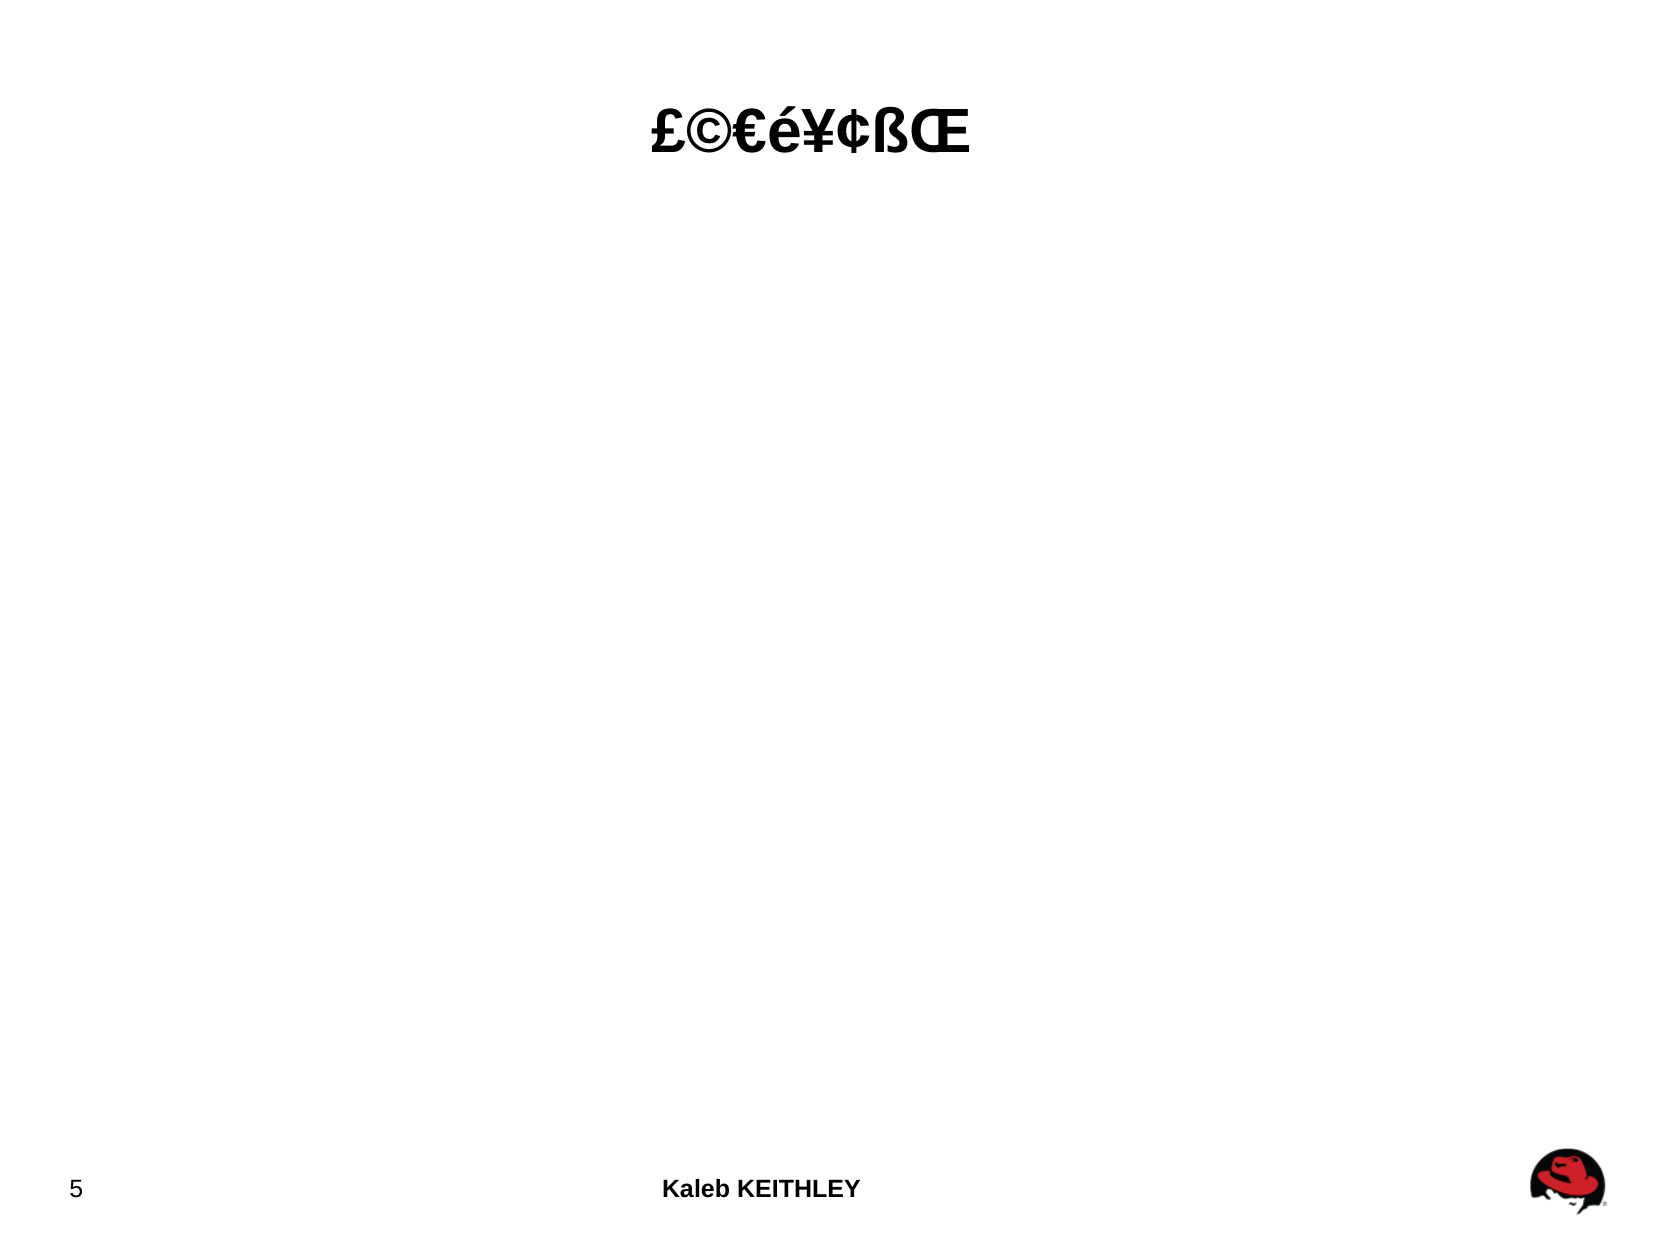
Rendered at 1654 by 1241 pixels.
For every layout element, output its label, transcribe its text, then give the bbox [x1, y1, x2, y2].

picture [1529, 1146, 1613, 1224]
title £©€é¥¢ßŒ [82, 37, 1571, 226]
